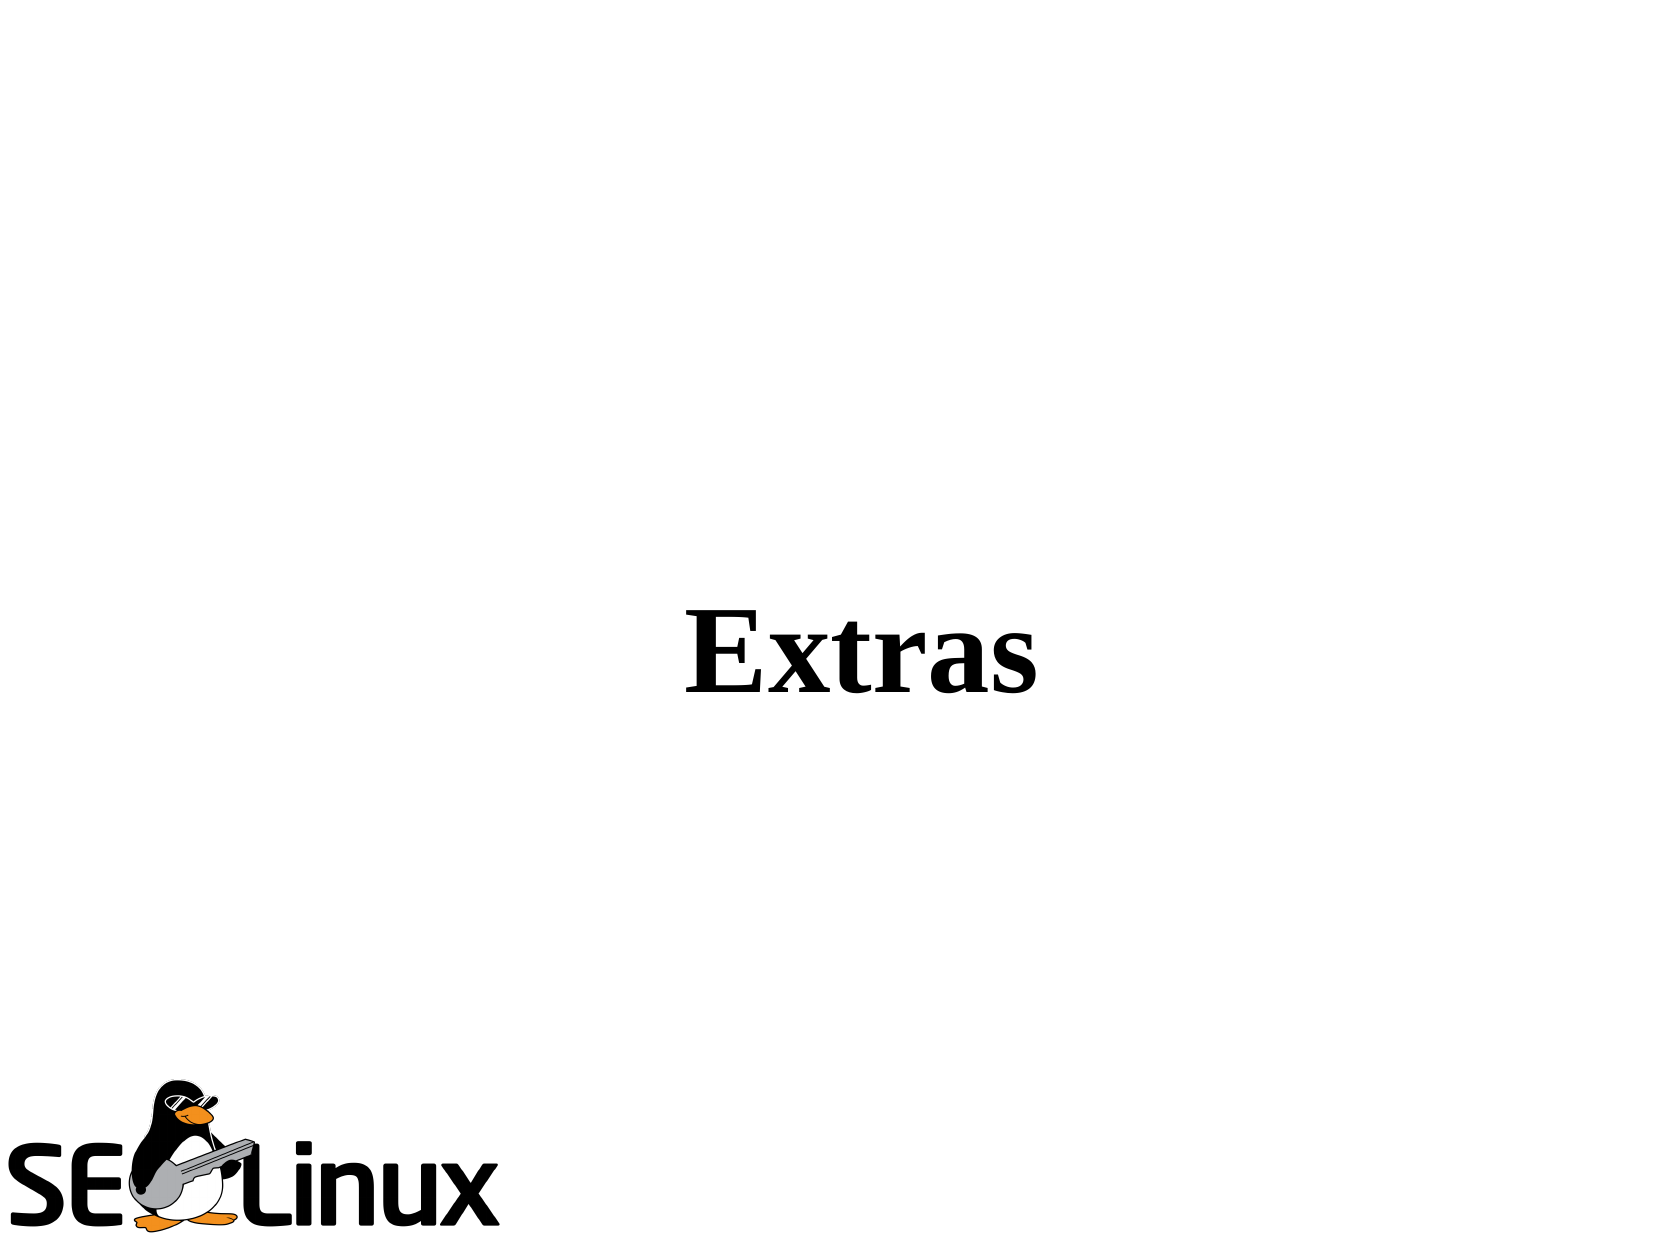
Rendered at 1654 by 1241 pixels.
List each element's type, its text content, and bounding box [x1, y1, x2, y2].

list Extras [82, 290, 1571, 1010]
picture [0, 919, 526, 1241]
